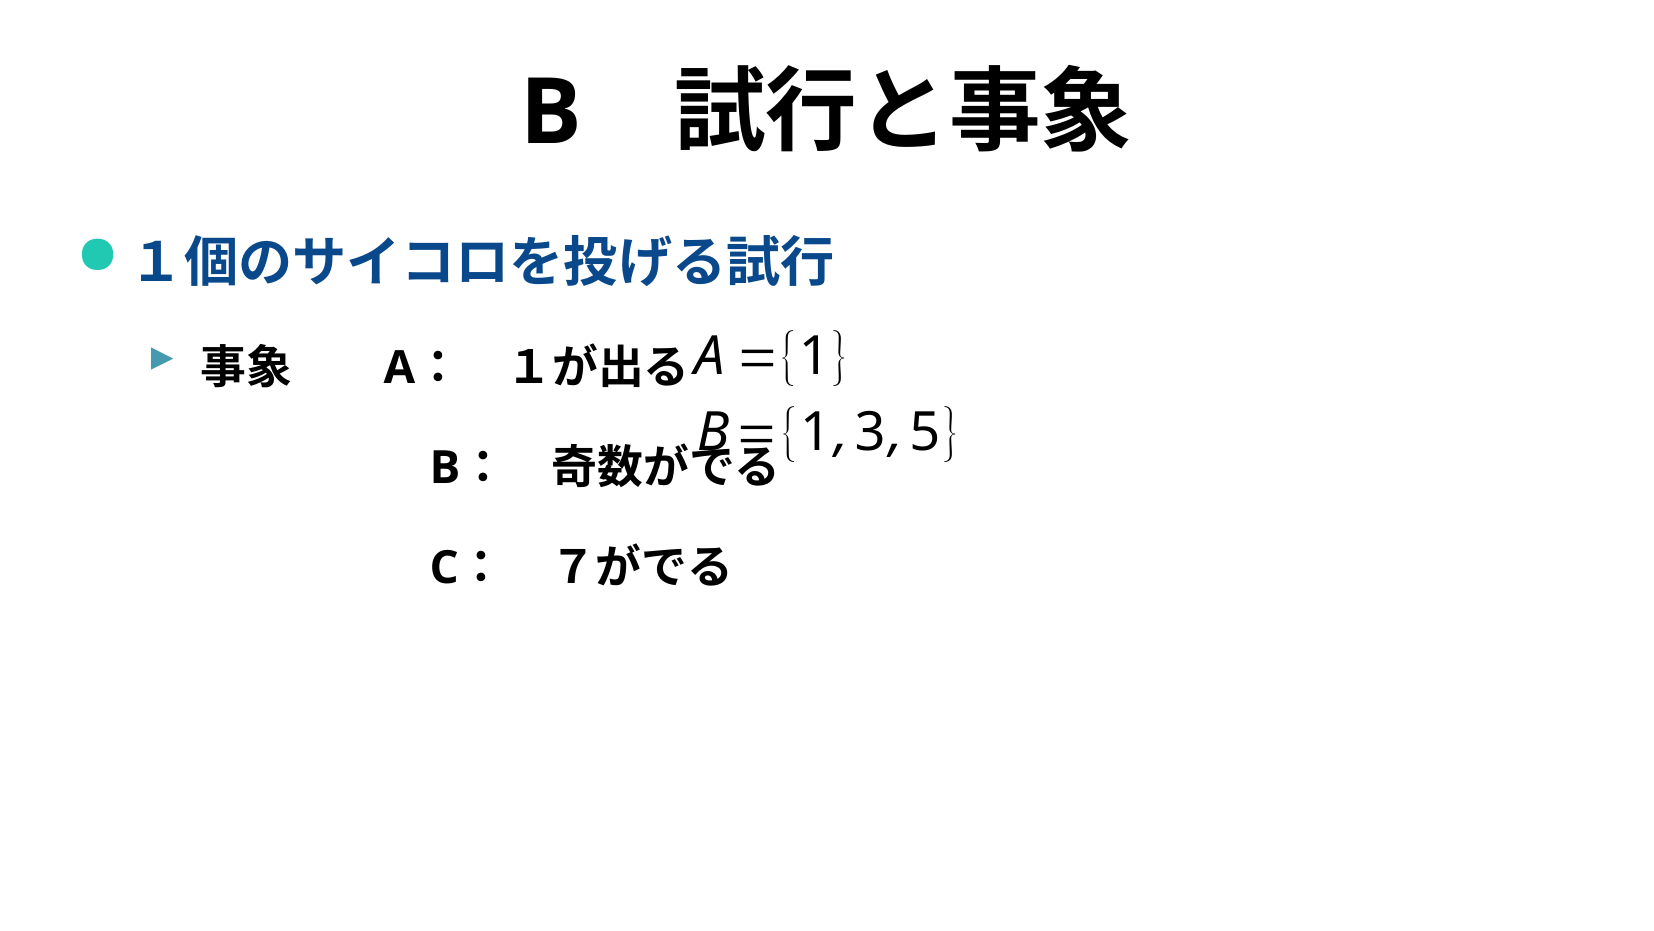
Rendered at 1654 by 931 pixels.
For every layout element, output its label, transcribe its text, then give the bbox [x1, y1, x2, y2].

title B 試行と事象 [29, 29, 1625, 178]
chart [691, 326, 853, 389]
chart [696, 401, 963, 465]
list １個のサイコロを投げる試行 事象 A： １が出る B： 奇数がでる C： ７がでる [59, 206, 1595, 827]
